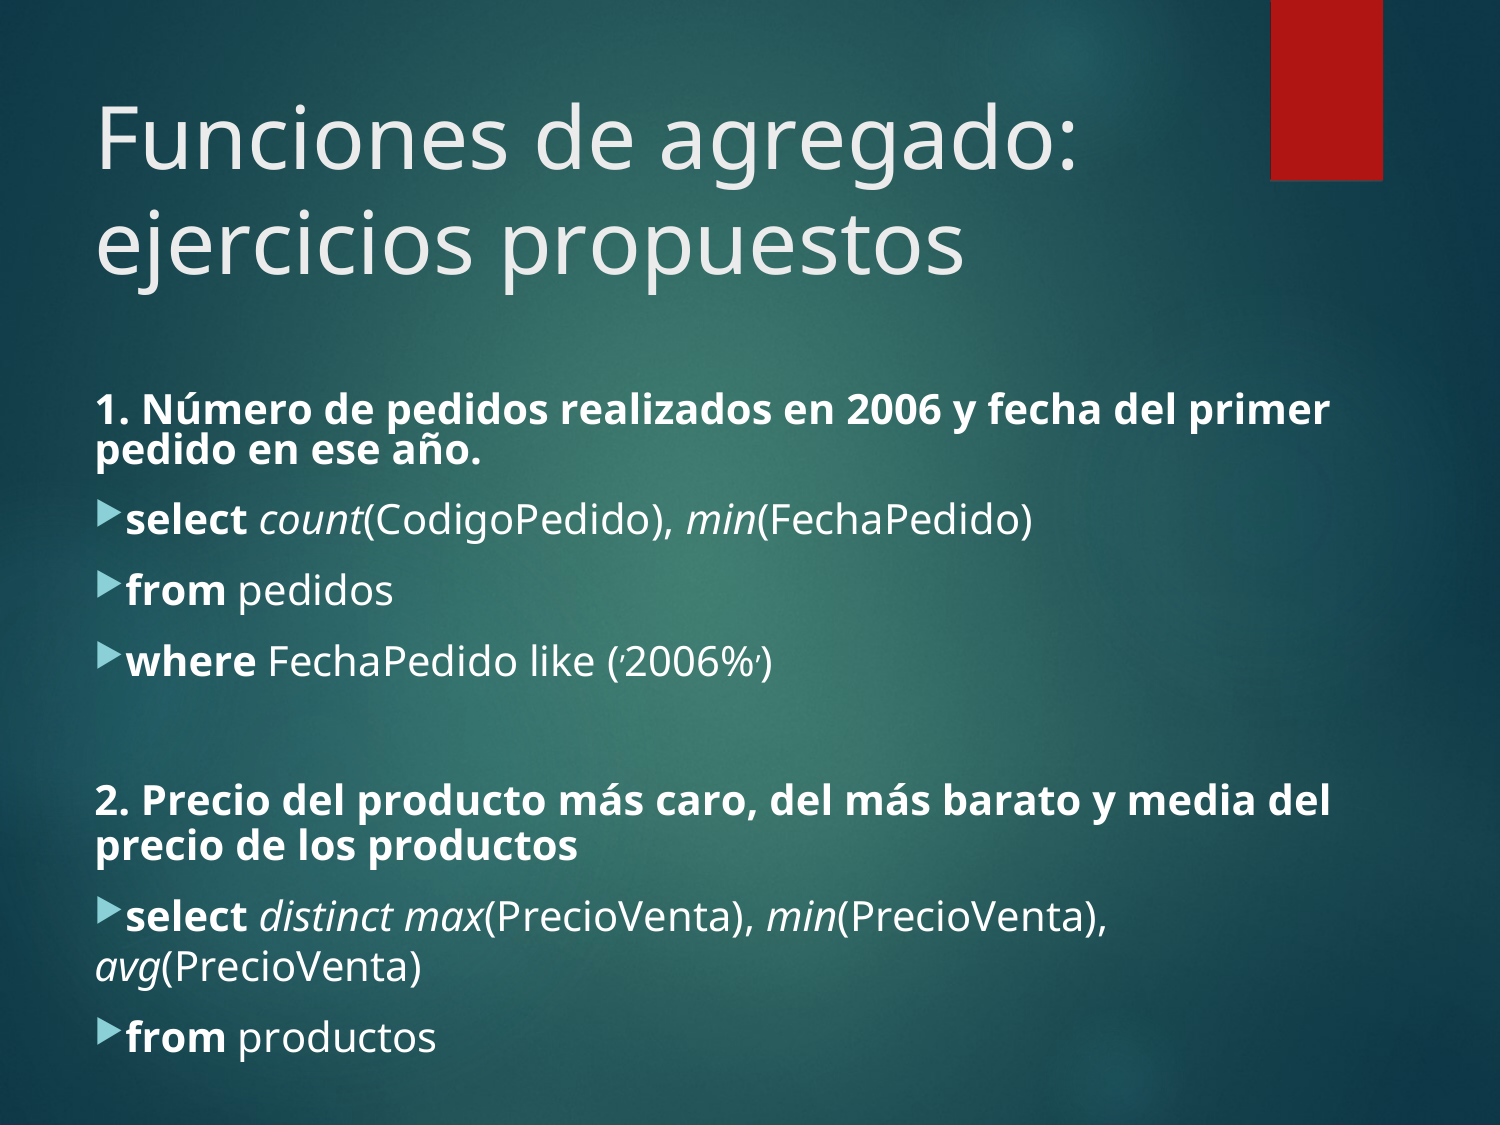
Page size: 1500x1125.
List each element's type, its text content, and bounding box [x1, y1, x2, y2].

picture [0, 0, 1500, 1125]
title Funciones de agregado: ejercicios propuestos [79, 74, 1237, 303]
list 1. Número de pedidos realizados en 2006 y fecha del primer pedido en ese año. select count(CodigoPedido), min(FechaPedido) from pedidos where FechaPedido like (’2006%’) 2. Precio del producto más caro, del más barato y media del precio de los productos select distinct max(PrecioVenta), min(PrecioVenta), avg(PrecioVenta) from productos [79, 303, 1367, 1119]
